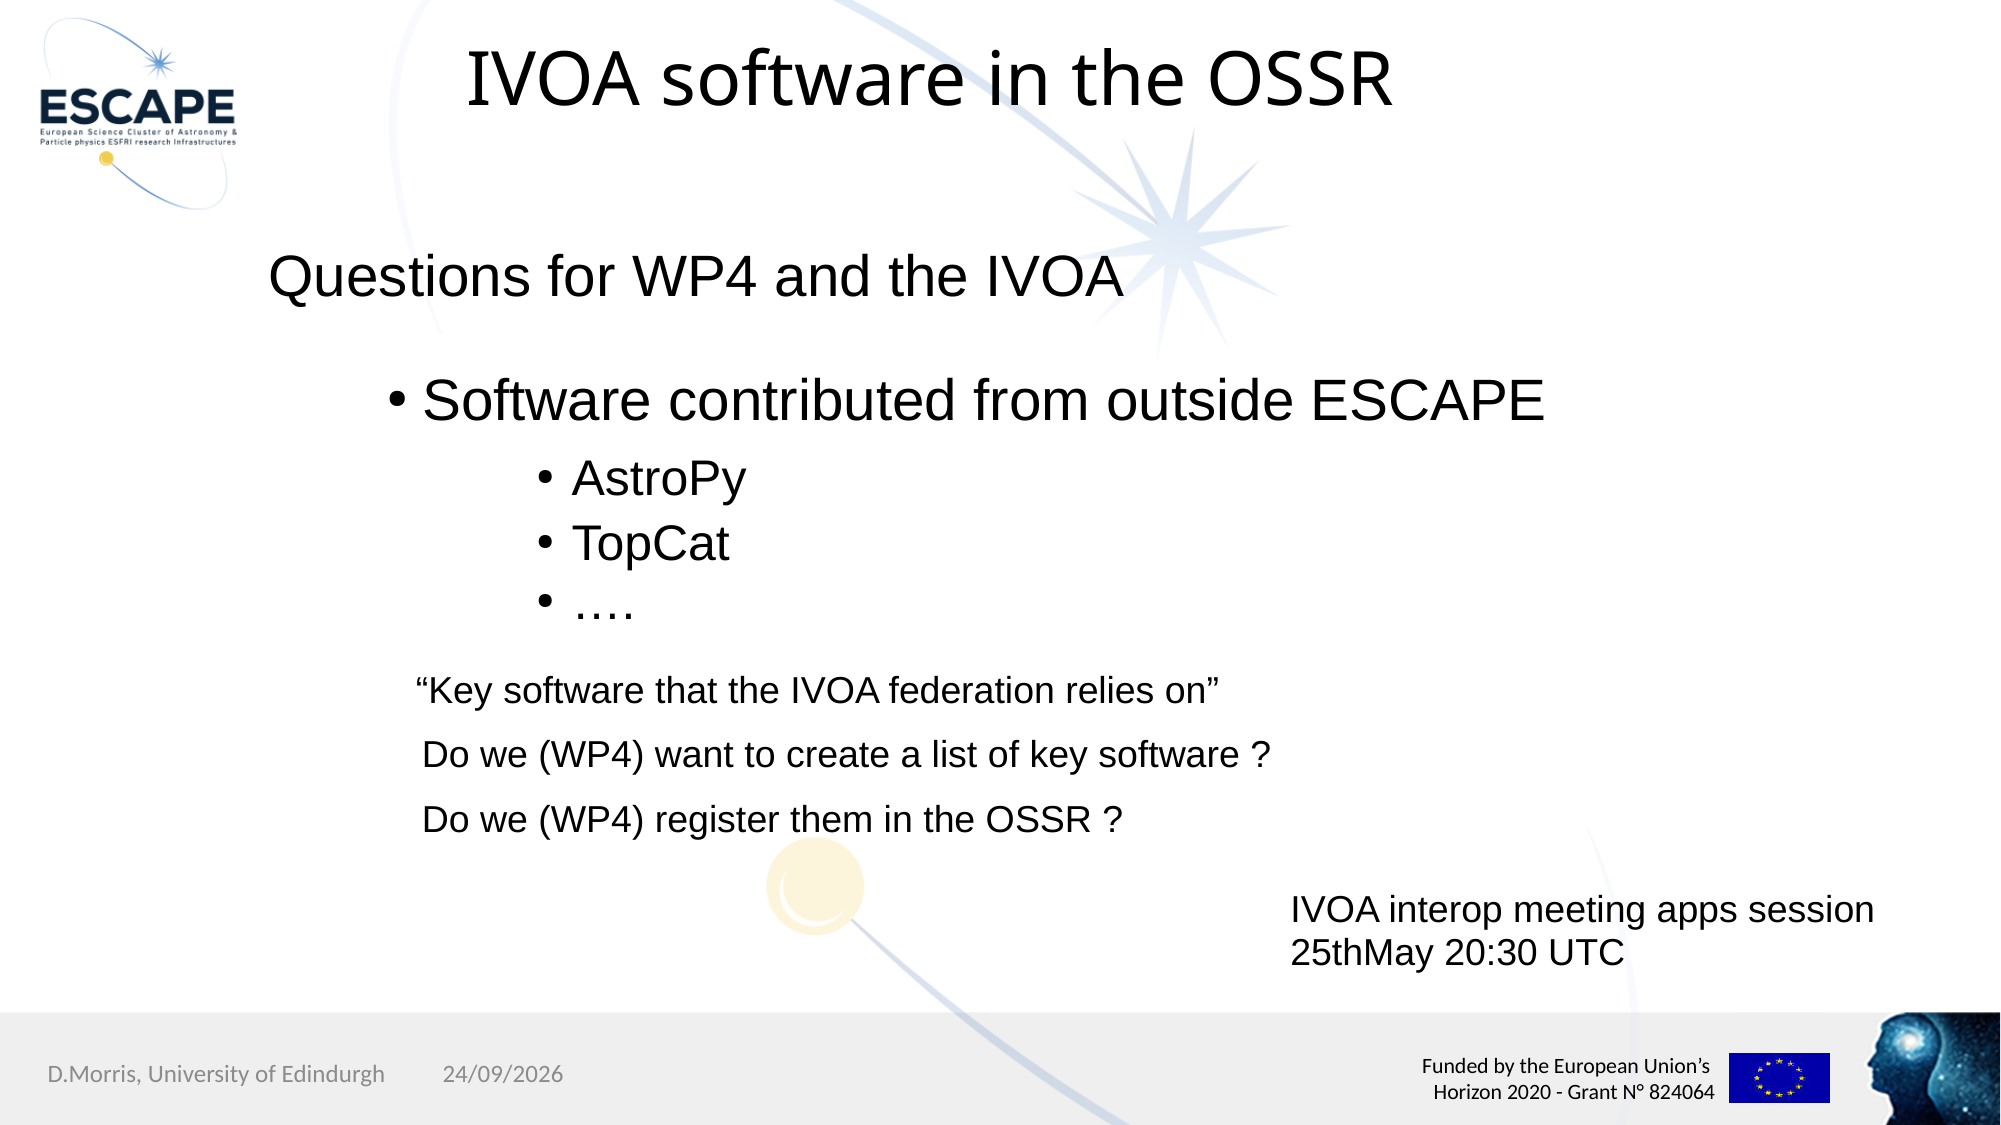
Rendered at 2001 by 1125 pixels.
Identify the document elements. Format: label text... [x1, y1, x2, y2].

text_box Software contributed from outside ESCAPE [372, 360, 1584, 441]
text_box Questions for WP4 and the IVOA [253, 236, 1141, 317]
picture [0, 0, 2001, 1125]
text_box AstroPy [521, 442, 762, 514]
text_box IVOA interop meeting apps session 25thMay 20:30 UTC [1275, 881, 1980, 981]
title IVOA software in the OSSR [450, 11, 1489, 150]
text_box “Key software that the IVOA federation relies on” [401, 662, 1235, 720]
text_box TopCat [521, 507, 745, 579]
text_box Do we (WP4) register them in the OSSR ? [407, 791, 1139, 849]
slide_number 21/05/2021 [427, 1042, 684, 1103]
text_box …. [521, 566, 651, 638]
footer D.Morris, University of Edindurgh [32, 1042, 414, 1103]
text_box Do we (WP4) want to create a list of key software ? [407, 726, 1353, 784]
